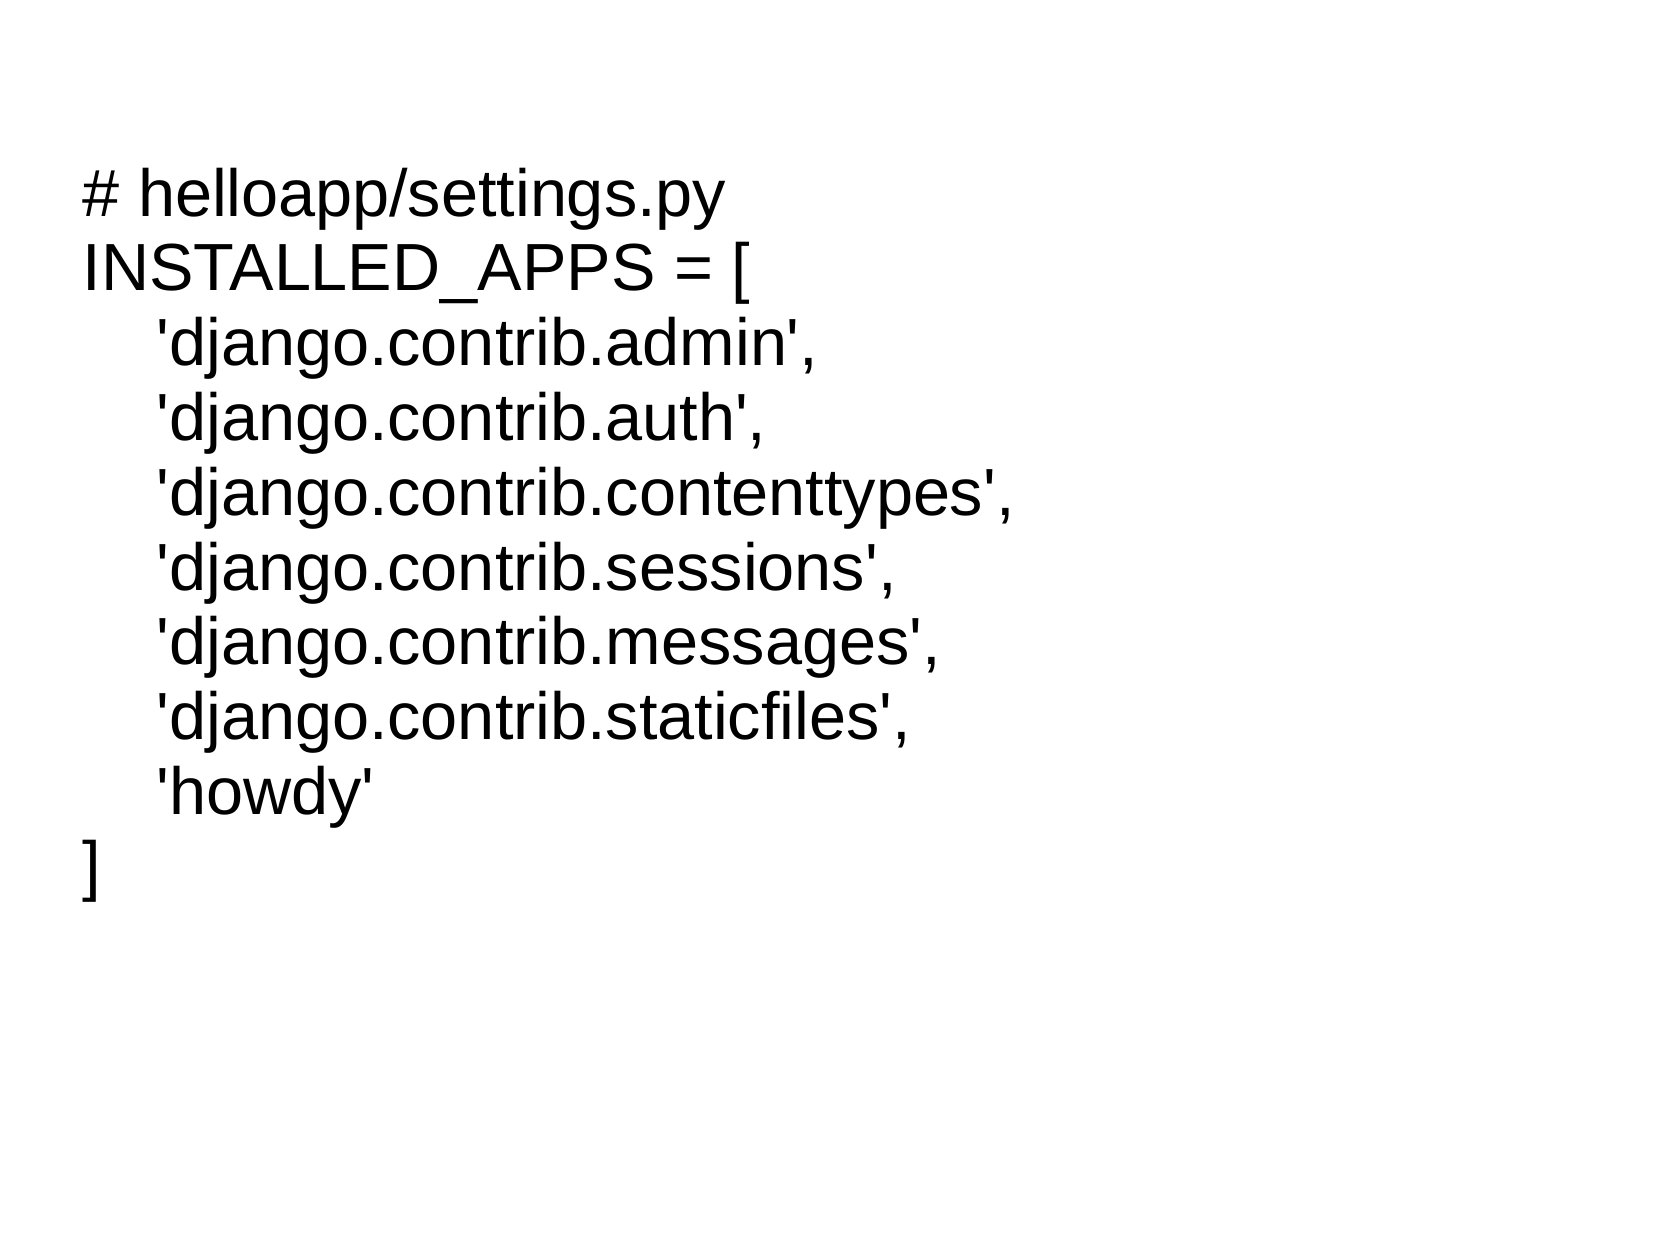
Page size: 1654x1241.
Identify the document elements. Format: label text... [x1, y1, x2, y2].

subtitle # helloapp/settings.py INSTALLED_APPS = [ 'django.contrib.admin', 'django.contrib.auth', 'django.contrib.contenttypes', 'django.contrib.sessions', 'django.contrib.messages', 'django.contrib.staticfiles', 'howdy' ] [82, 49, 1571, 1010]
